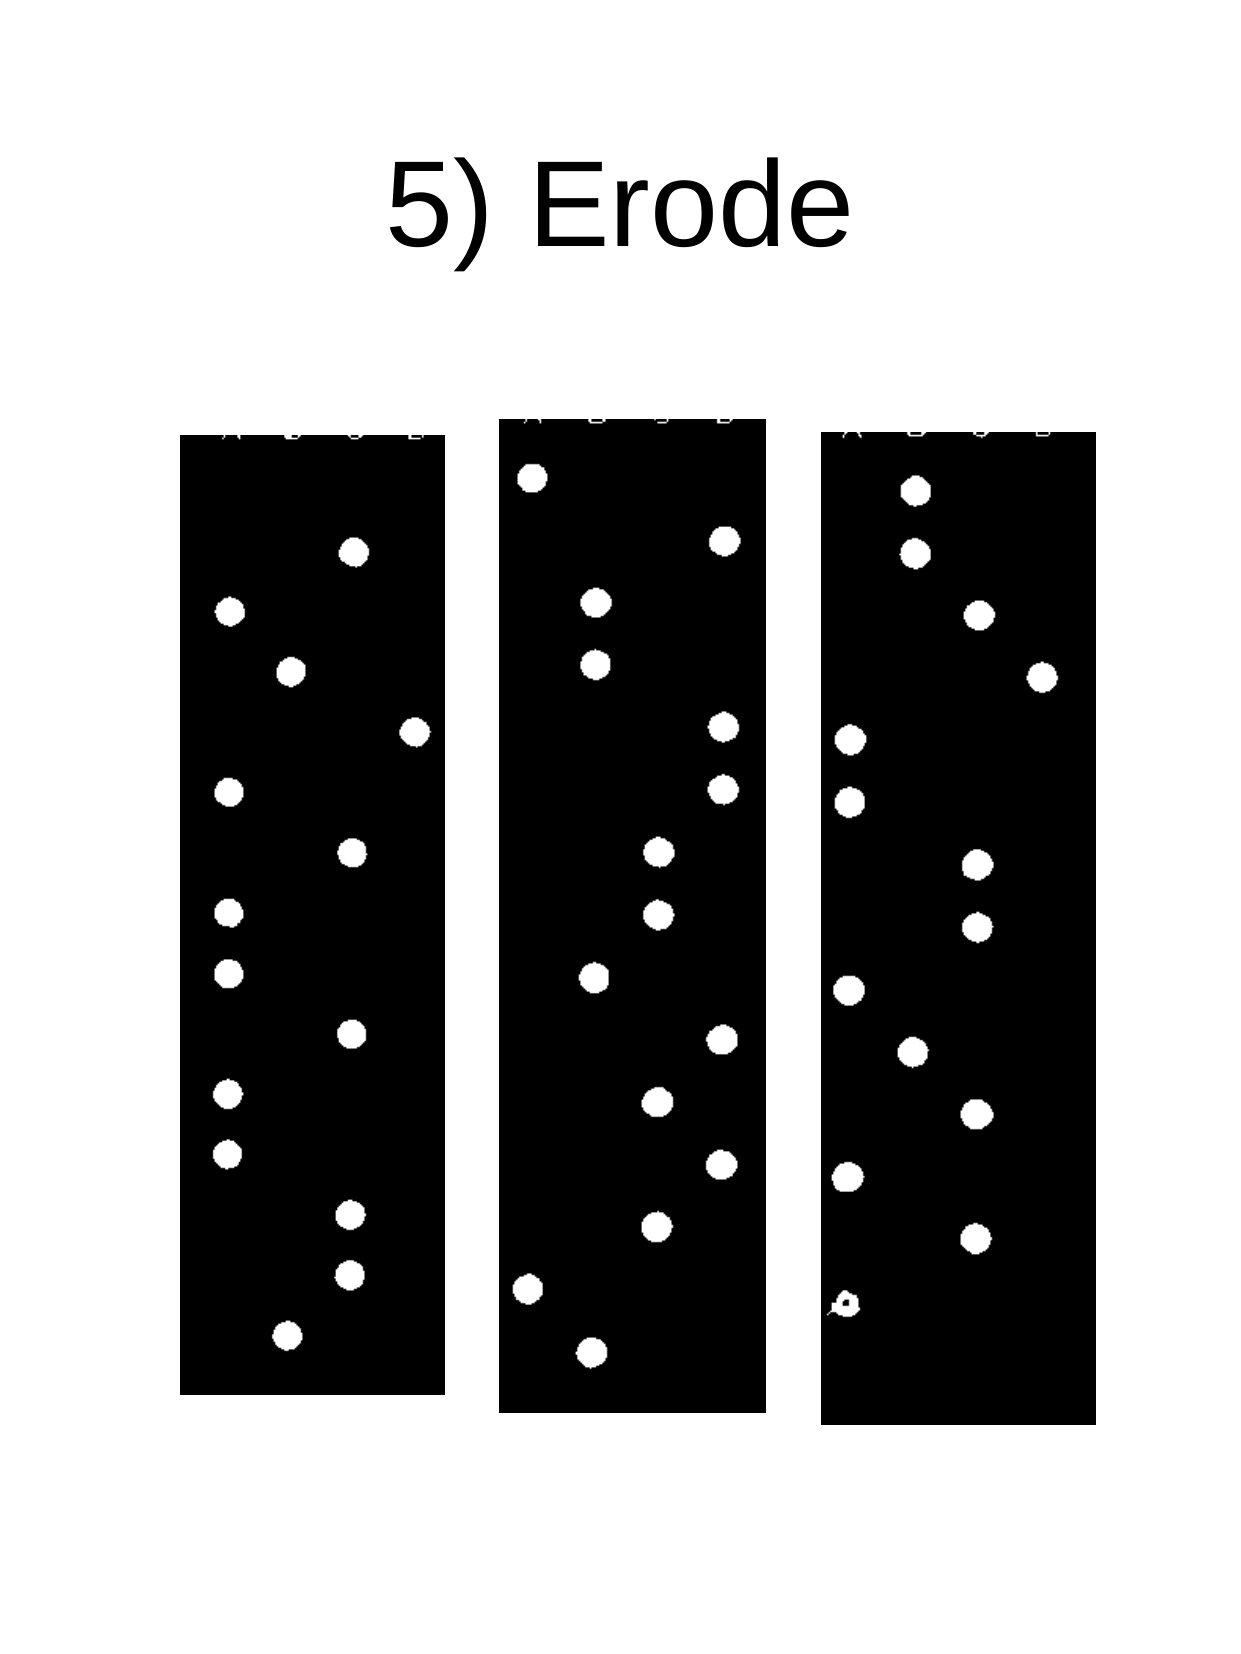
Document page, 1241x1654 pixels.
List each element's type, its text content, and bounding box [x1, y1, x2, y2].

title 5) Erode [62, 65, 1179, 342]
picture [180, 435, 445, 1396]
picture [821, 432, 1096, 1426]
picture [499, 419, 766, 1413]
